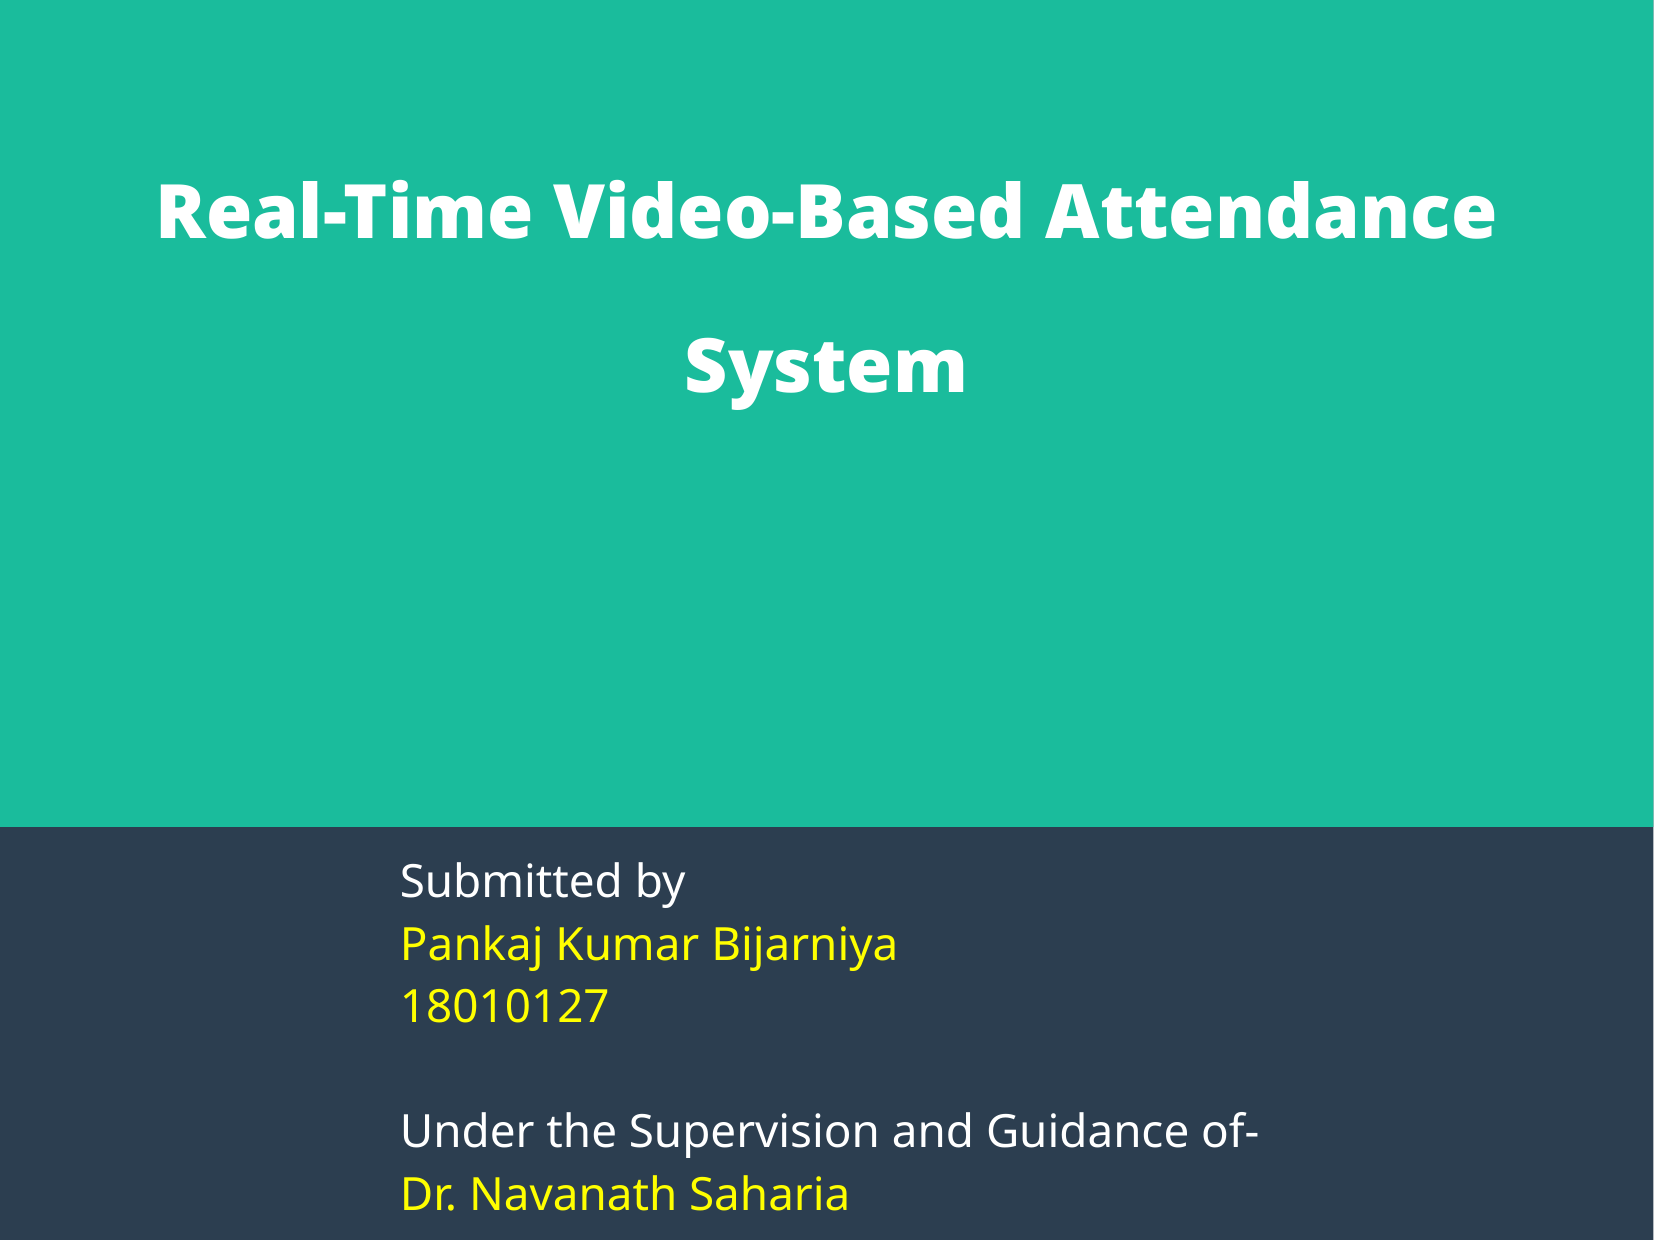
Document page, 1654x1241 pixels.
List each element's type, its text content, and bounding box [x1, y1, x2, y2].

subtitle Submitted by Pankaj Kumar Bijarniya 18010127 Under the Supervision and Guidance of- Dr. Navanath Saharia [400, 874, 1335, 1199]
title Real-Time Video-Based Attendance System [59, 129, 1595, 392]
